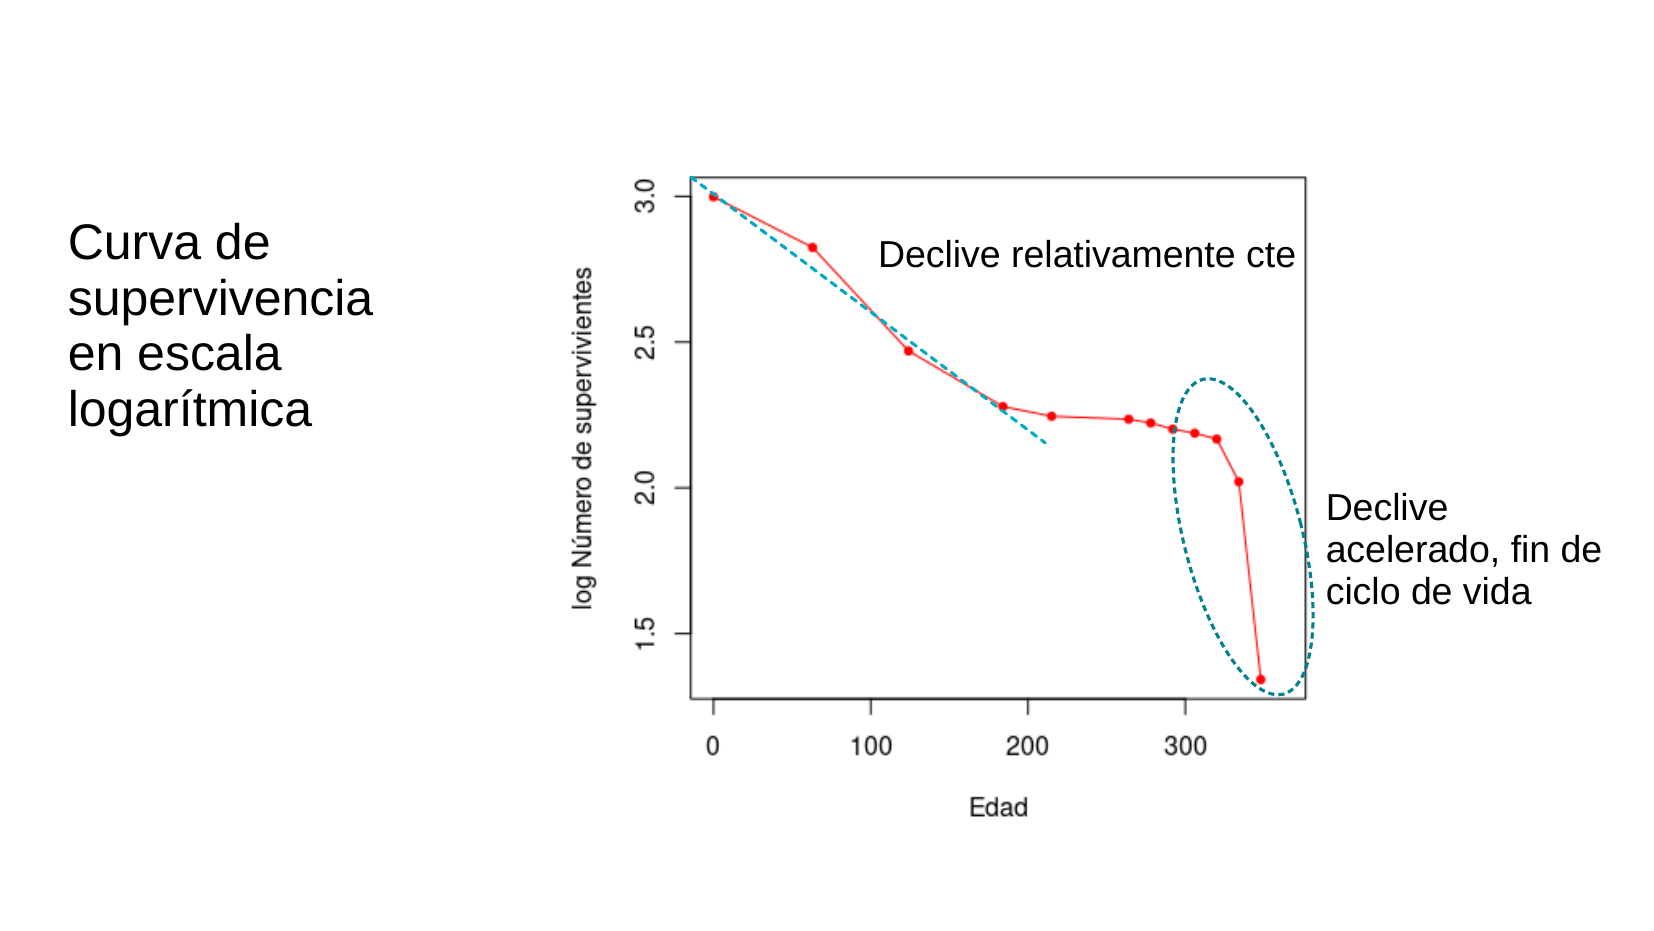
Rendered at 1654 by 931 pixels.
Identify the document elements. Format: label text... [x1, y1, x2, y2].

picture [564, 51, 1371, 857]
text_box Declive acelerado, fin de ciclo de vida [1311, 479, 1636, 621]
text_box Declive relativamente cte [863, 226, 1312, 284]
text_box Curva de supervivencia en escala logarítmica [53, 206, 443, 445]
